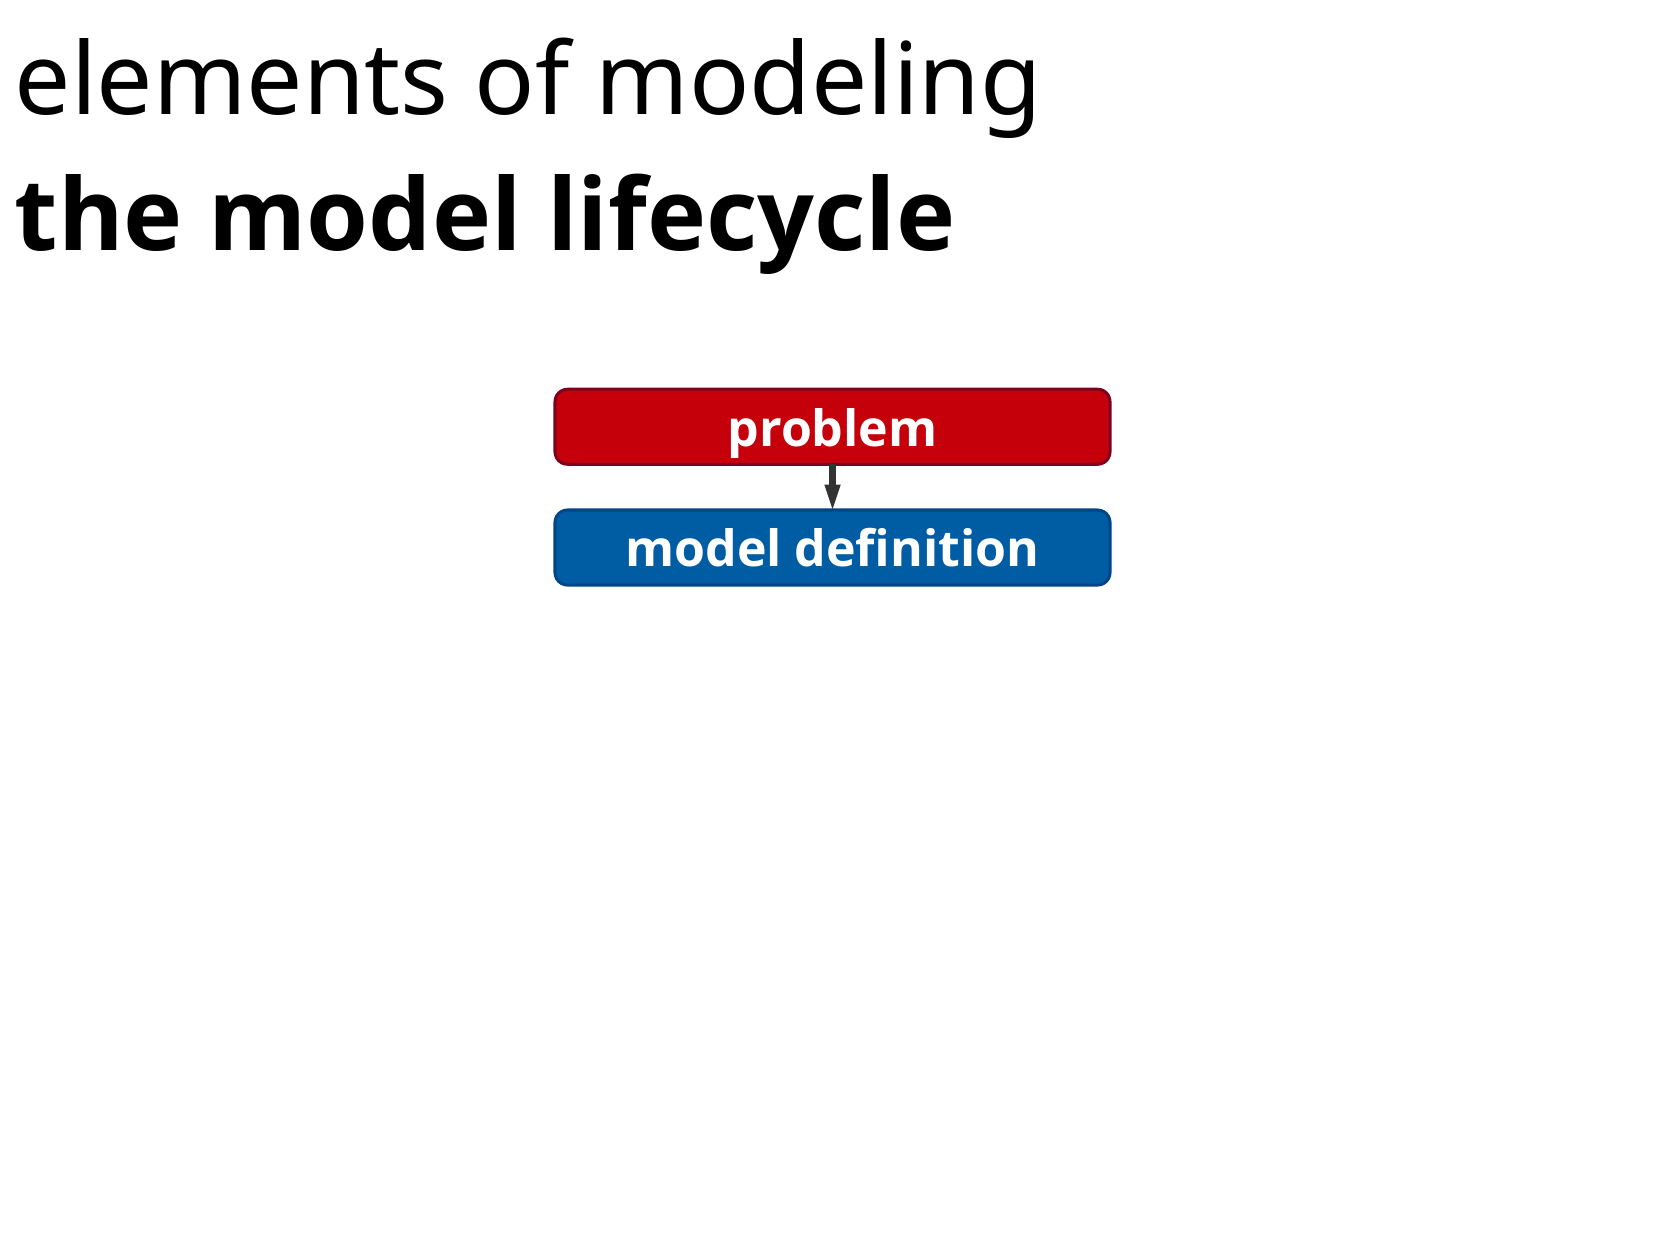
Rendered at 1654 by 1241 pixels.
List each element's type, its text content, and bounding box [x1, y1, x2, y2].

text_box problem [555, 389, 1111, 465]
text_box model definition [555, 510, 1111, 586]
text_box elements of modeling the model lifecycle [0, 0, 1121, 279]
